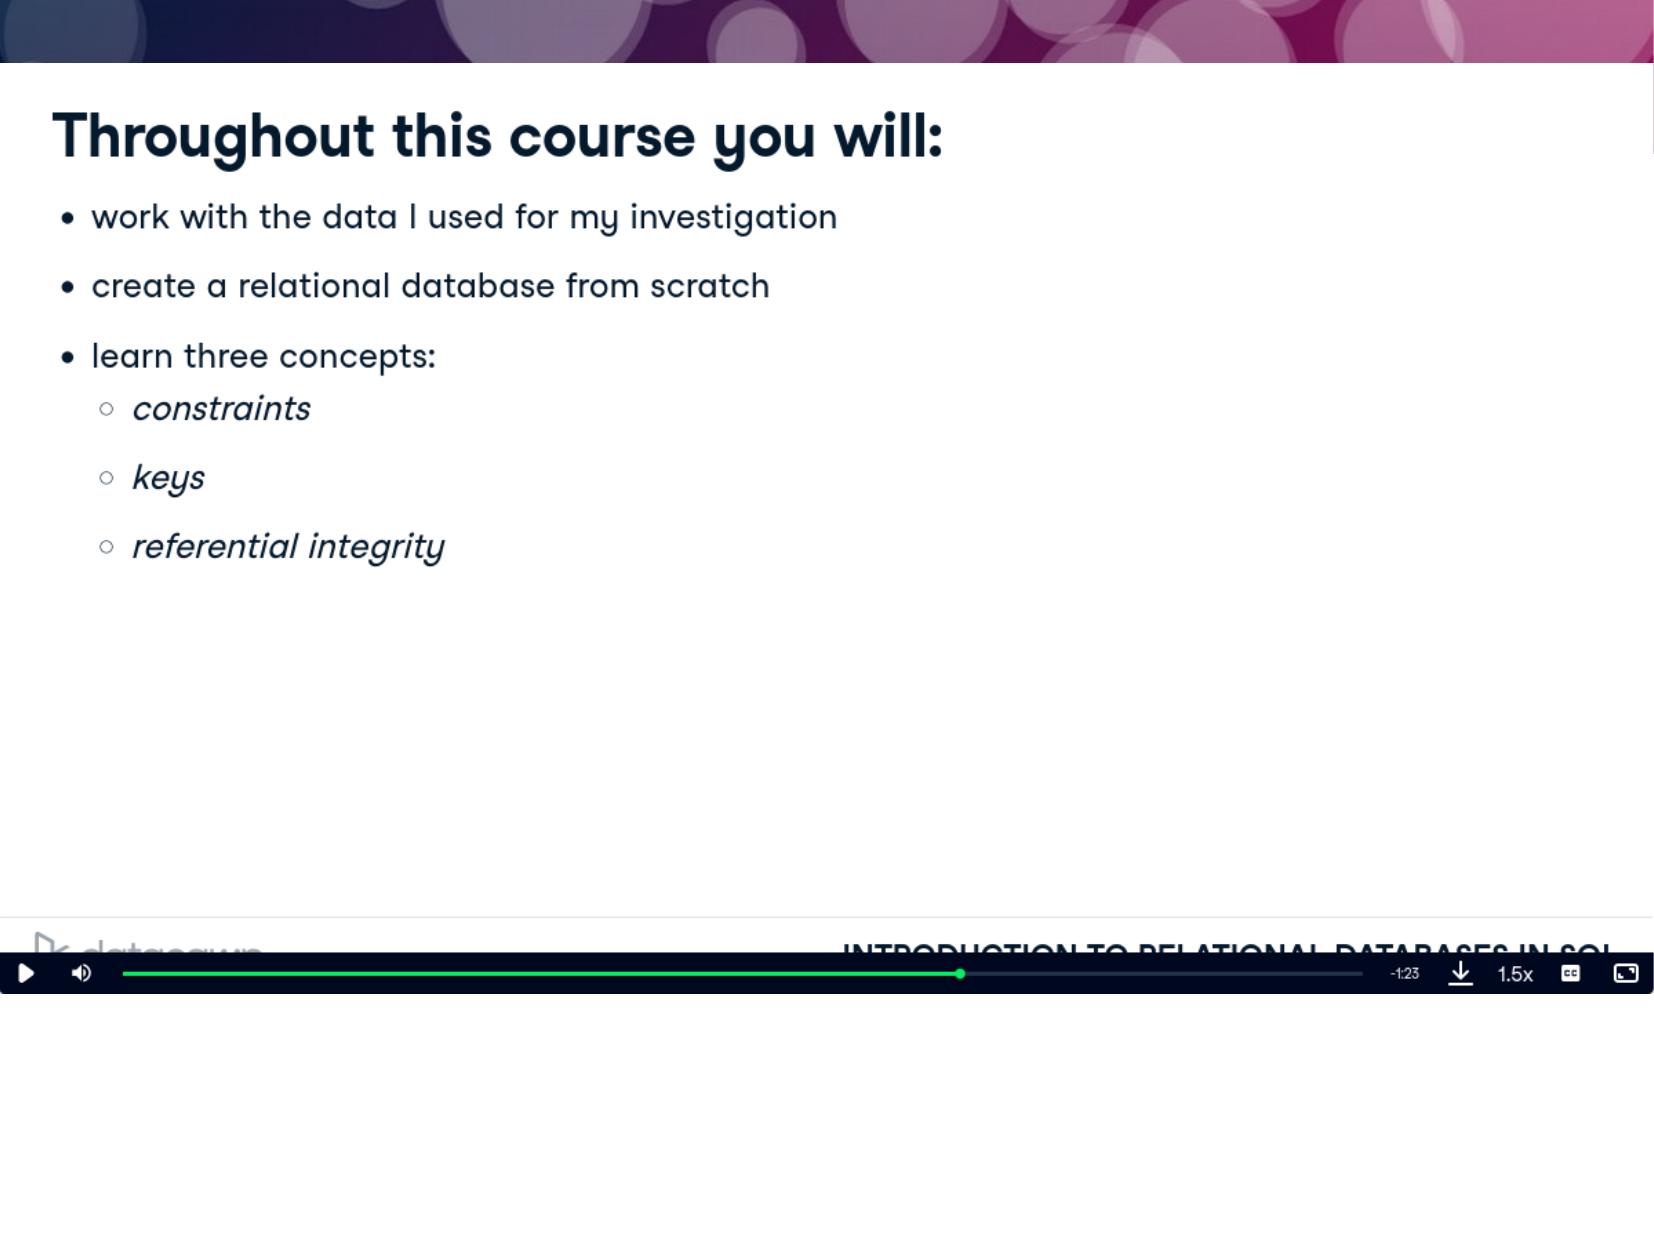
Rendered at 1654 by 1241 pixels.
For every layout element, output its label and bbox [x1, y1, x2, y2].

picture [0, 63, 1654, 994]
